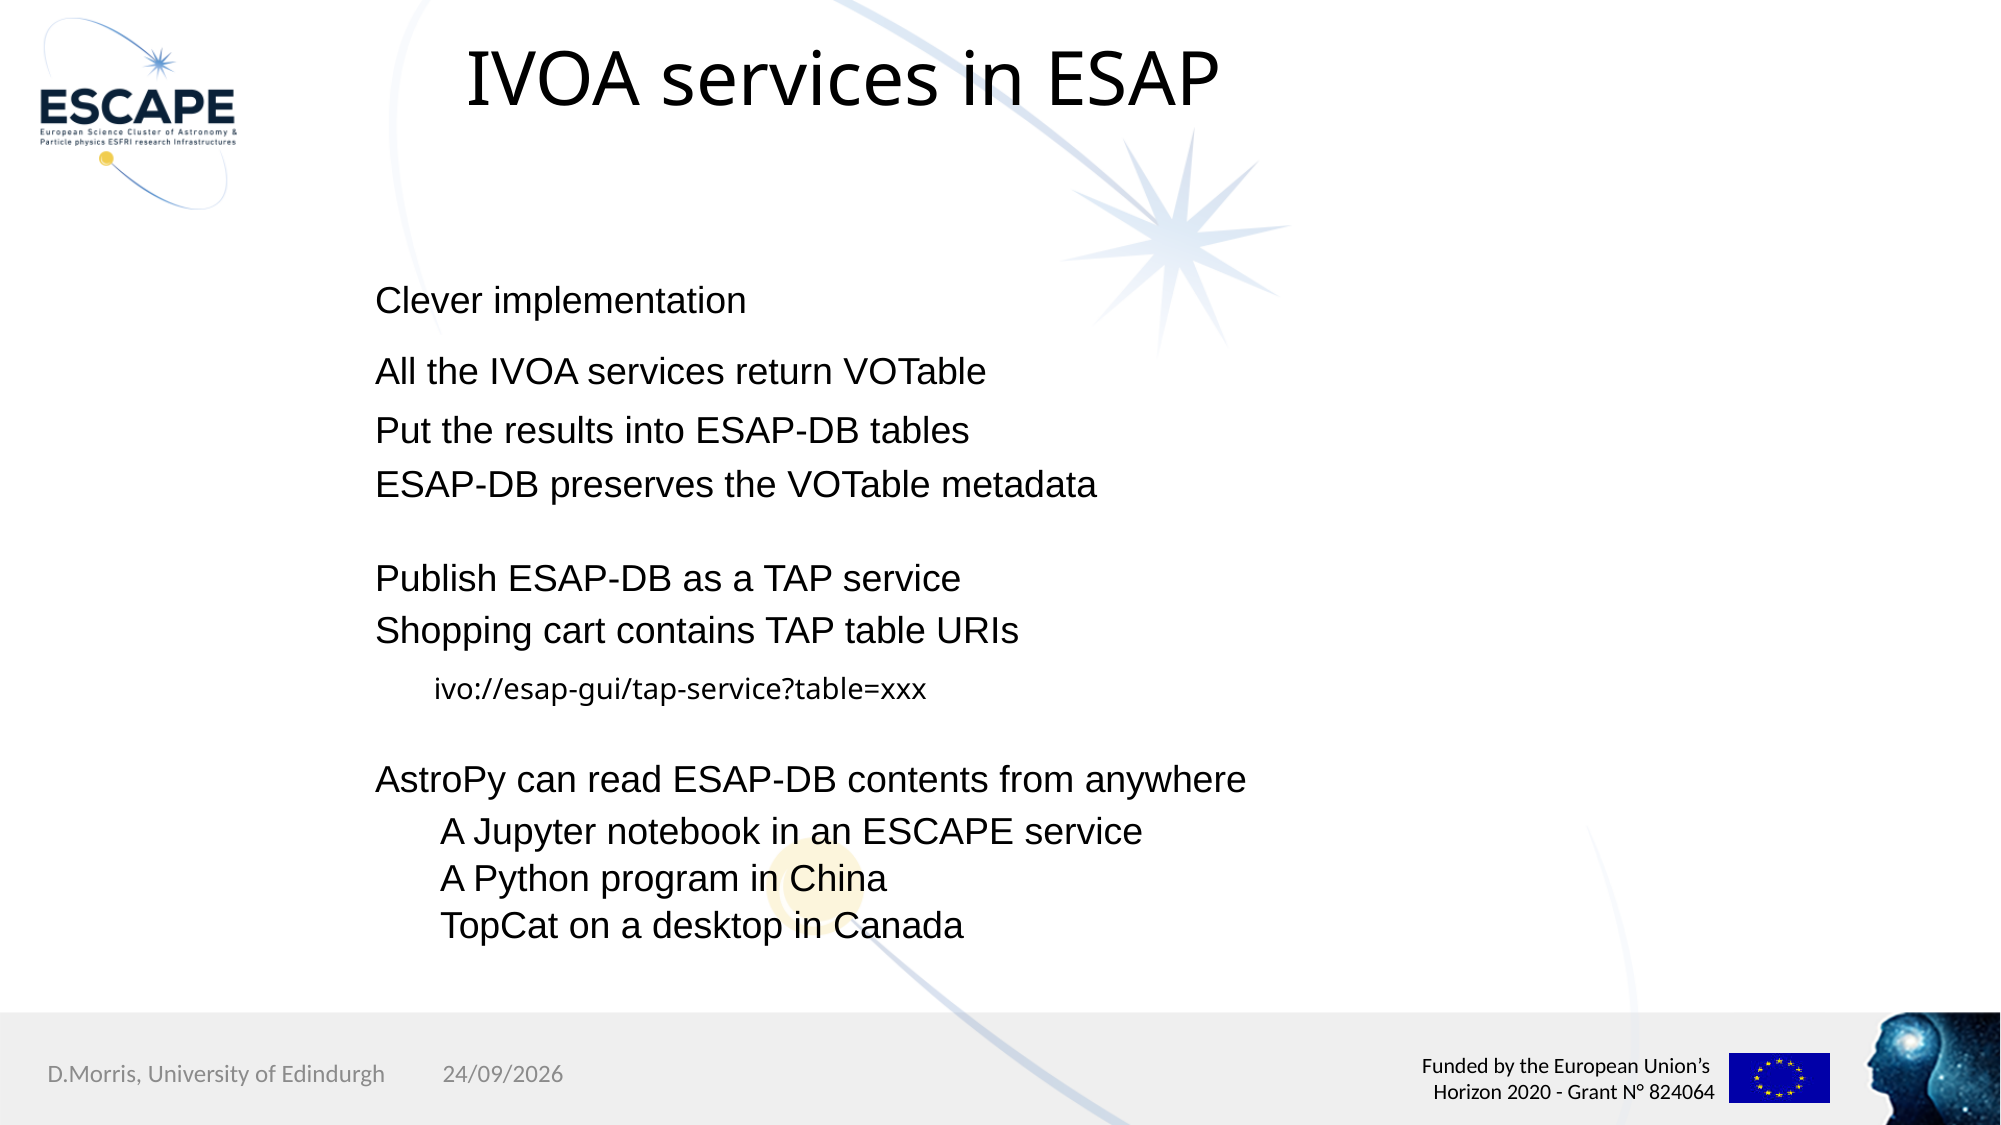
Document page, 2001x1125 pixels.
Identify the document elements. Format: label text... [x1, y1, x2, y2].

text_box A Jupyter notebook in an ESCAPE service [425, 803, 1400, 850]
text_box Clever implementation [360, 272, 1146, 330]
text_box A Python program in China [425, 850, 1400, 897]
title IVOA services in ESAP [450, 11, 1489, 150]
text_box Publish ESAP-DB as a TAP service [360, 550, 1335, 607]
slide_number 05/08/2021 [427, 1042, 684, 1103]
text_box Put the results into ESAP-DB tables [360, 402, 1146, 455]
text_box Shopping cart contains TAP table URIs [360, 607, 1335, 660]
footer D.Morris, University of Edindurgh [32, 1042, 414, 1103]
text_box ESAP-DB preserves the VOTable metadata [360, 455, 1335, 513]
picture [0, 0, 2001, 1125]
text_box All the IVOA services return VOTable [360, 343, 1146, 401]
text_box ivo://esap-gui/tap-service?table=xxx [419, 661, 1394, 716]
text_box AstroPy can read ESAP-DB contents from anywhere [360, 750, 1335, 808]
text_box TopCat on a desktop in Canada [425, 897, 1400, 955]
